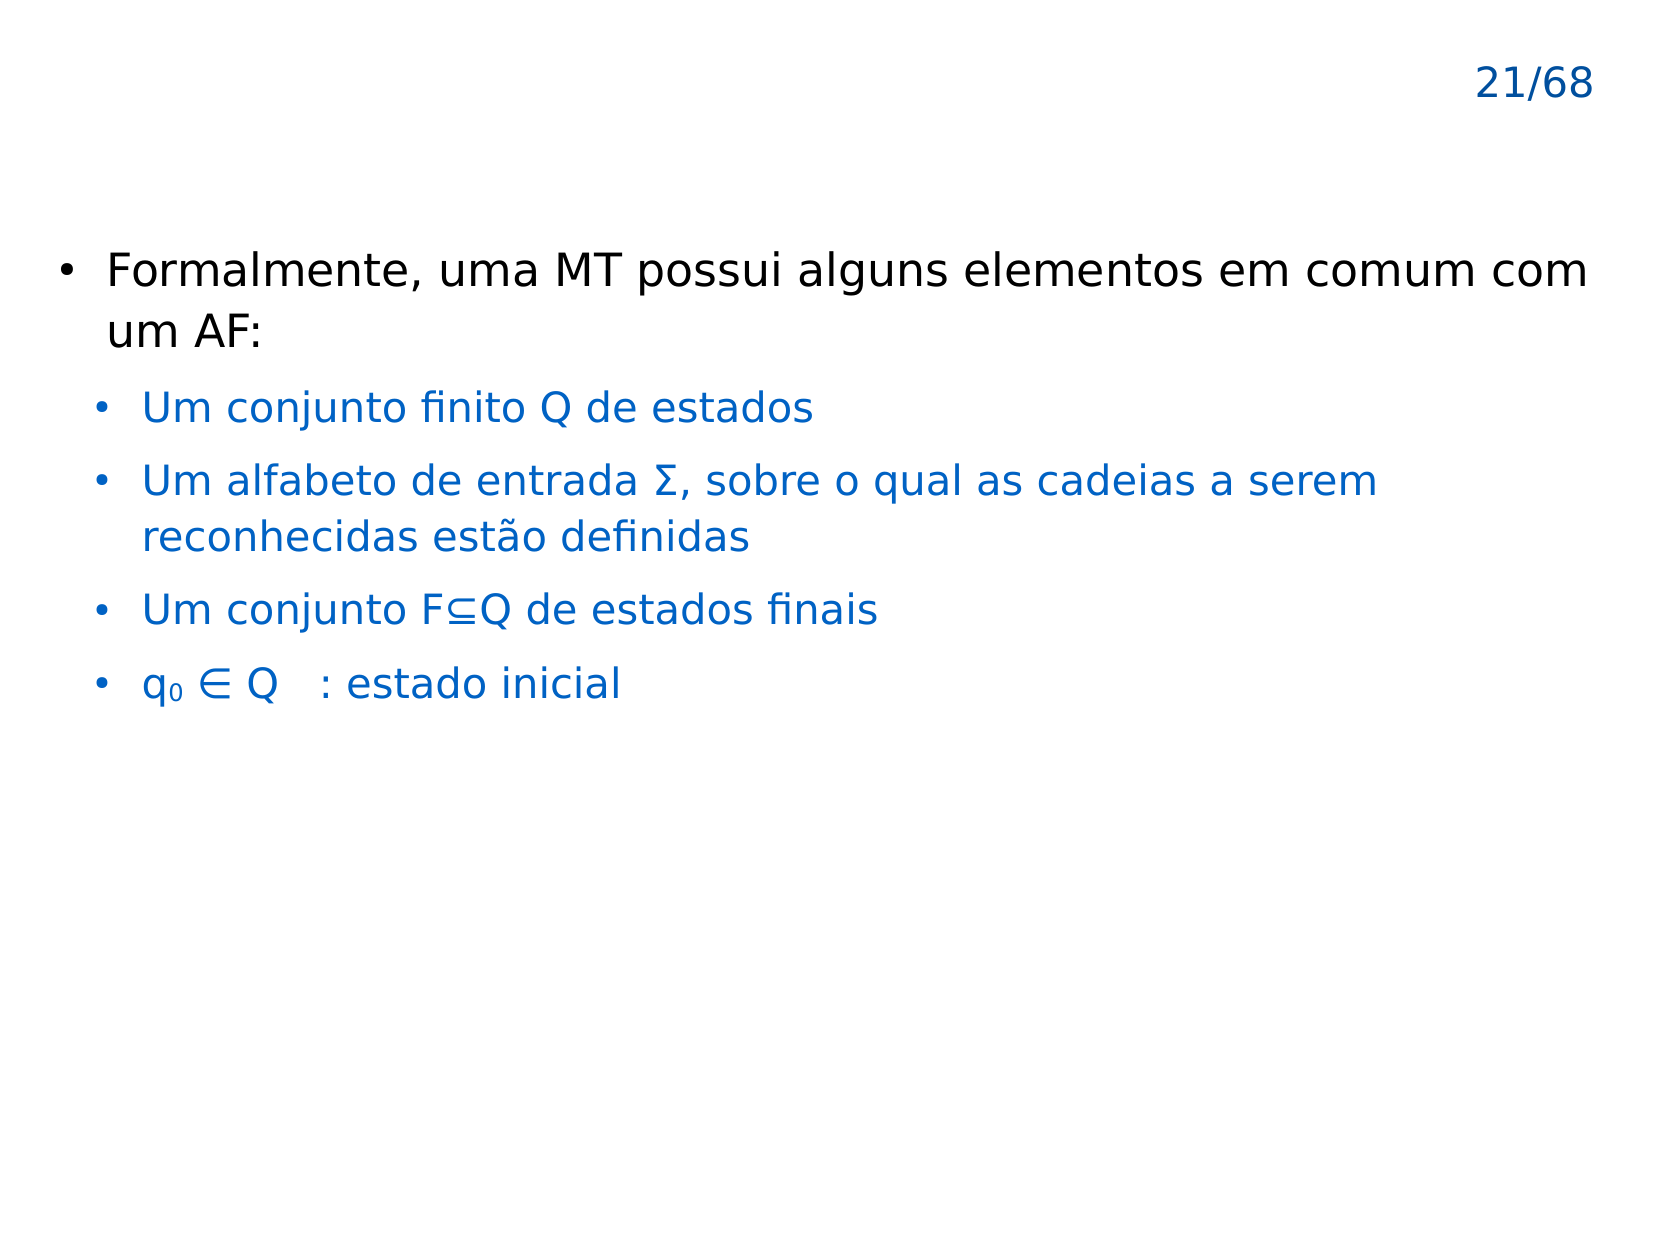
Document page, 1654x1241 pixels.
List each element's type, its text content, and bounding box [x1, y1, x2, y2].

list Formalmente, uma MT possui alguns elementos em comum com um AF: Um conjunto finito Q de estados Um alfabeto de entrada Σ, sobre o qual as cadeias a serem reconhecidas estão definidas Um conjunto F⊆Q de estados finais q0 ∈ Q : estado inicial [59, 236, 1595, 1211]
